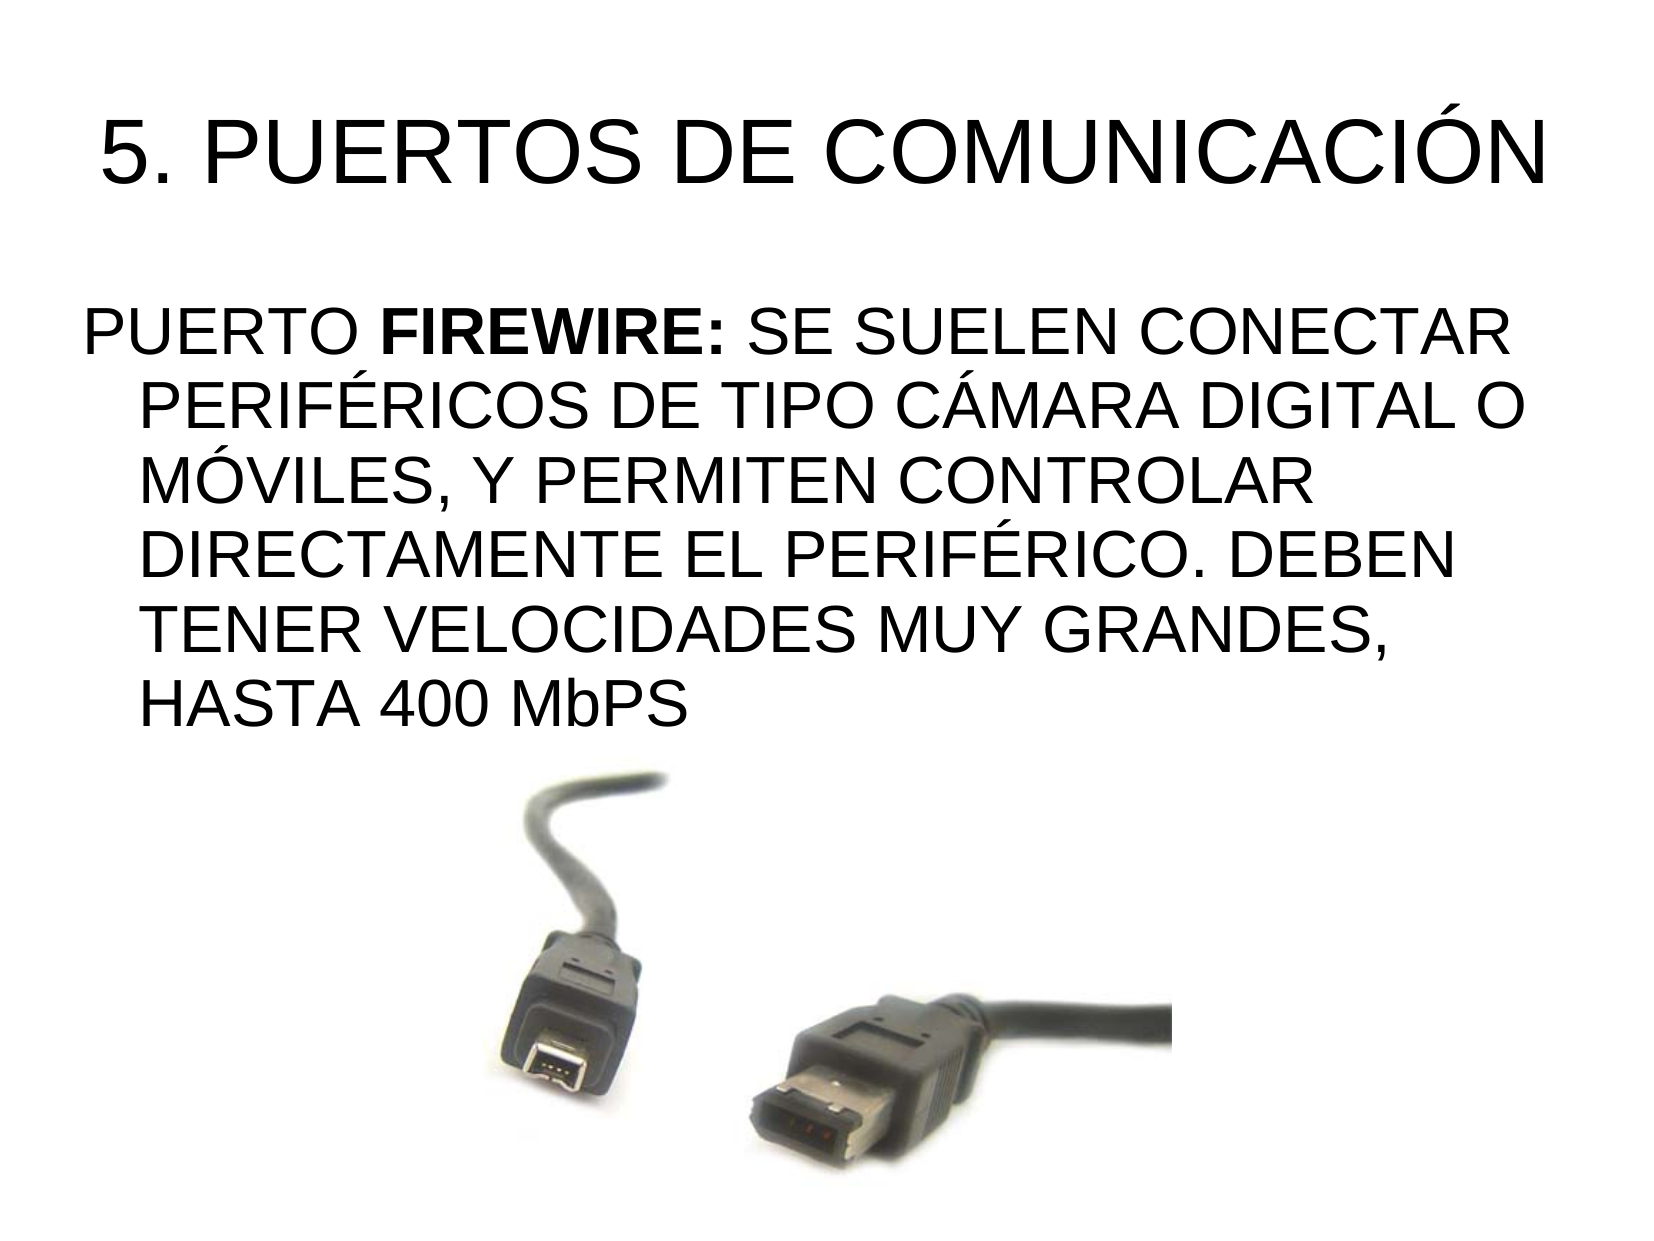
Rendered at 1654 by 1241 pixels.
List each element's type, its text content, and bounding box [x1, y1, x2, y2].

list PUERTO FIREWIRE: SE SUELEN CONECTAR PERIFÉRICOS DE TIPO CÁMARA DIGITAL O MÓVILES, Y PERMITEN CONTROLAR DIRECTAMENTE EL PERIFÉRICO. DEBEN TENER VELOCIDADES MUY GRANDES, HASTA 400 MbPS [82, 290, 1571, 1109]
title 5. PUERTOS DE COMUNICACIÓN [82, 49, 1571, 257]
picture [460, 730, 1172, 1241]
